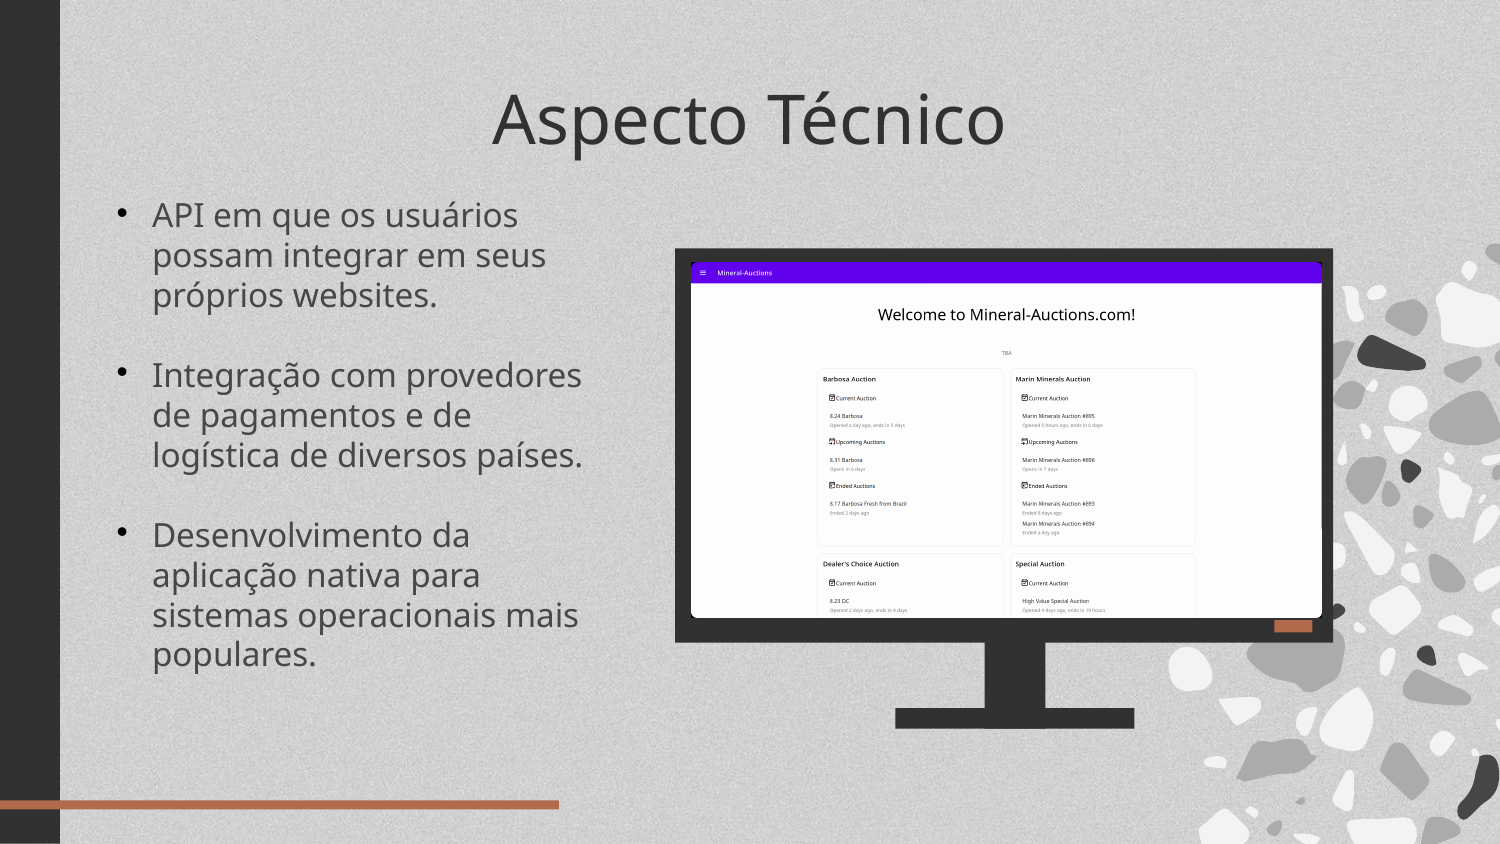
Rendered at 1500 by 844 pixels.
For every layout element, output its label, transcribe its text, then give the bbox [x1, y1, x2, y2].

text_box [675, 248, 1334, 729]
subtitle API em que os usuários possam integrar em seus próprios websites. Integração com provedores de pagamentos e de logística de diversos países. Desenvolvimento da aplicação nativa para sistemas operacionais mais populares. [116, 179, 594, 726]
title Aspecto Técnico [118, 76, 1382, 150]
picture [60, 0, 1500, 844]
